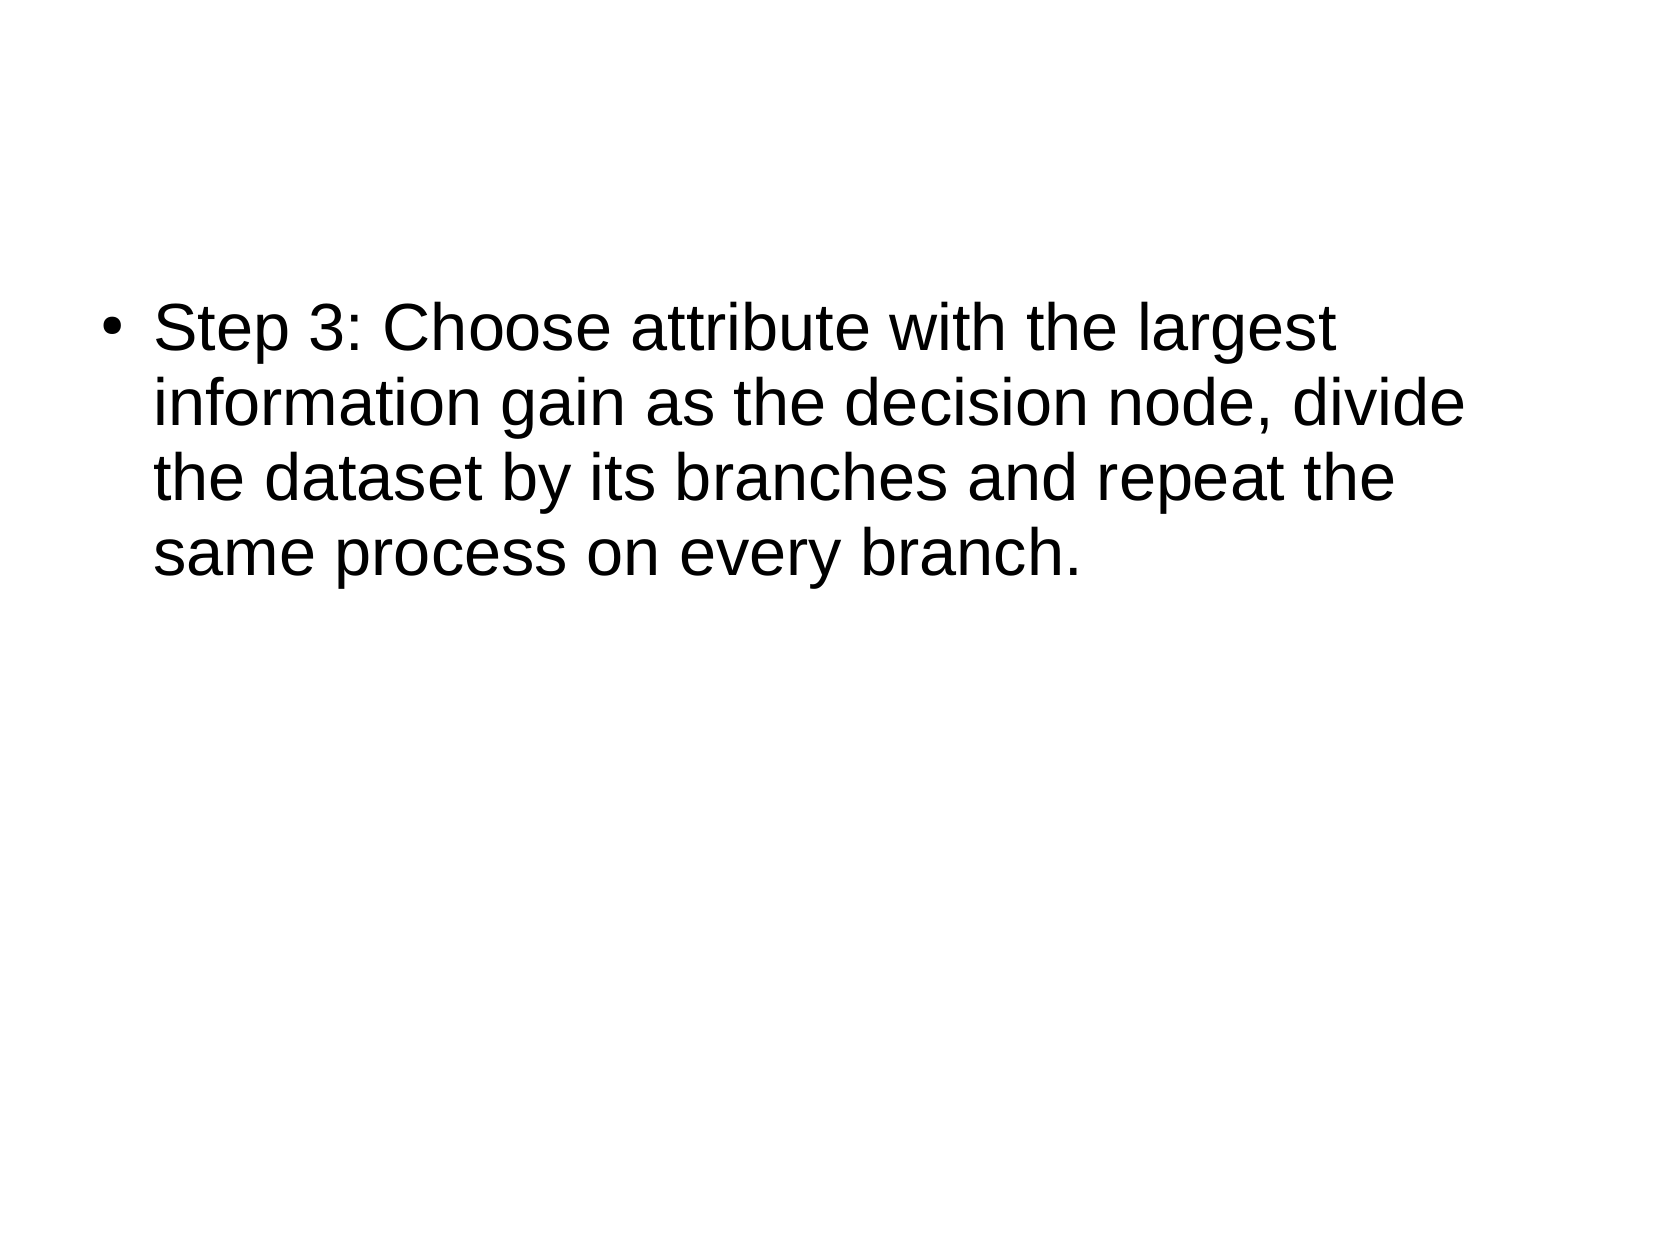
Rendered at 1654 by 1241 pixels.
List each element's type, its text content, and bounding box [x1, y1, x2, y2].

list Step 3: Choose attribute with the largest information gain as the decision node, divide the dataset by its branches and repeat the same process on every branch. [82, 290, 1571, 1010]
